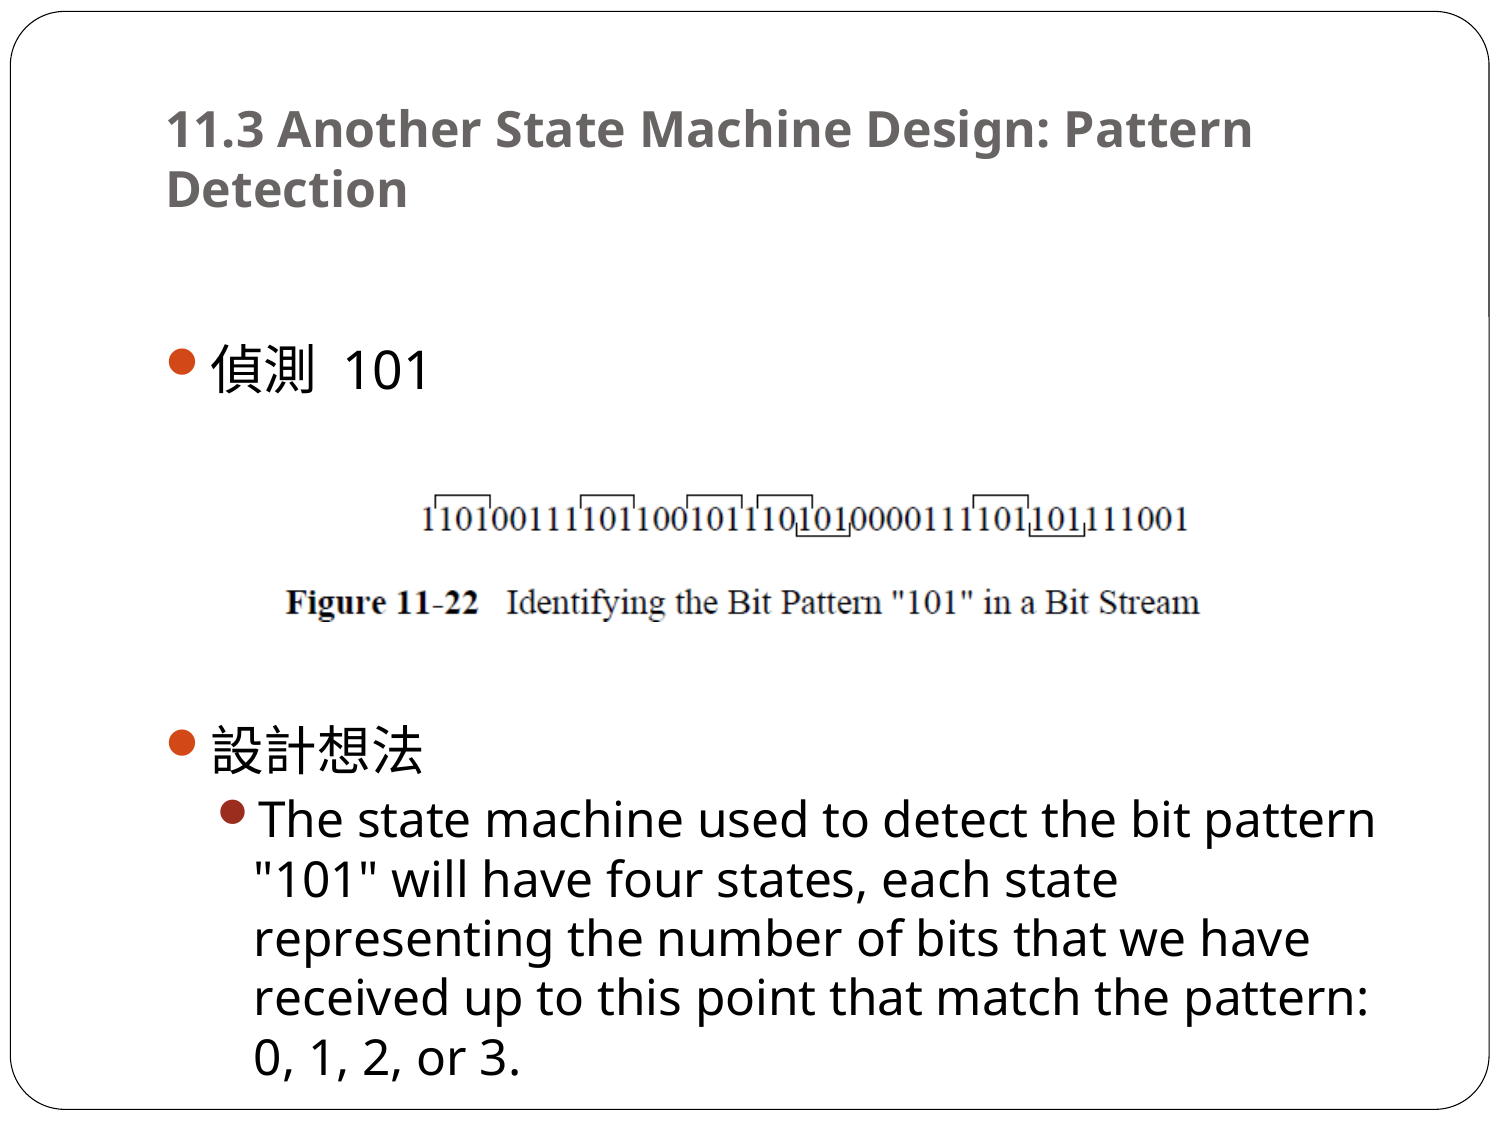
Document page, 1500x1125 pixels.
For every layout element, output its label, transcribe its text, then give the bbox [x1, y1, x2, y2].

list 偵測 101 設計想法 The state machine used to detect the bit pattern "101" will have four states, each state representing the number of bits that we have received up to this point that match the pattern: 0, 1, 2, or 3. [150, 328, 1426, 1041]
picture [269, 468, 1209, 622]
title 11.3 Another State Machine Design: Pattern Detection [150, 44, 1426, 233]
